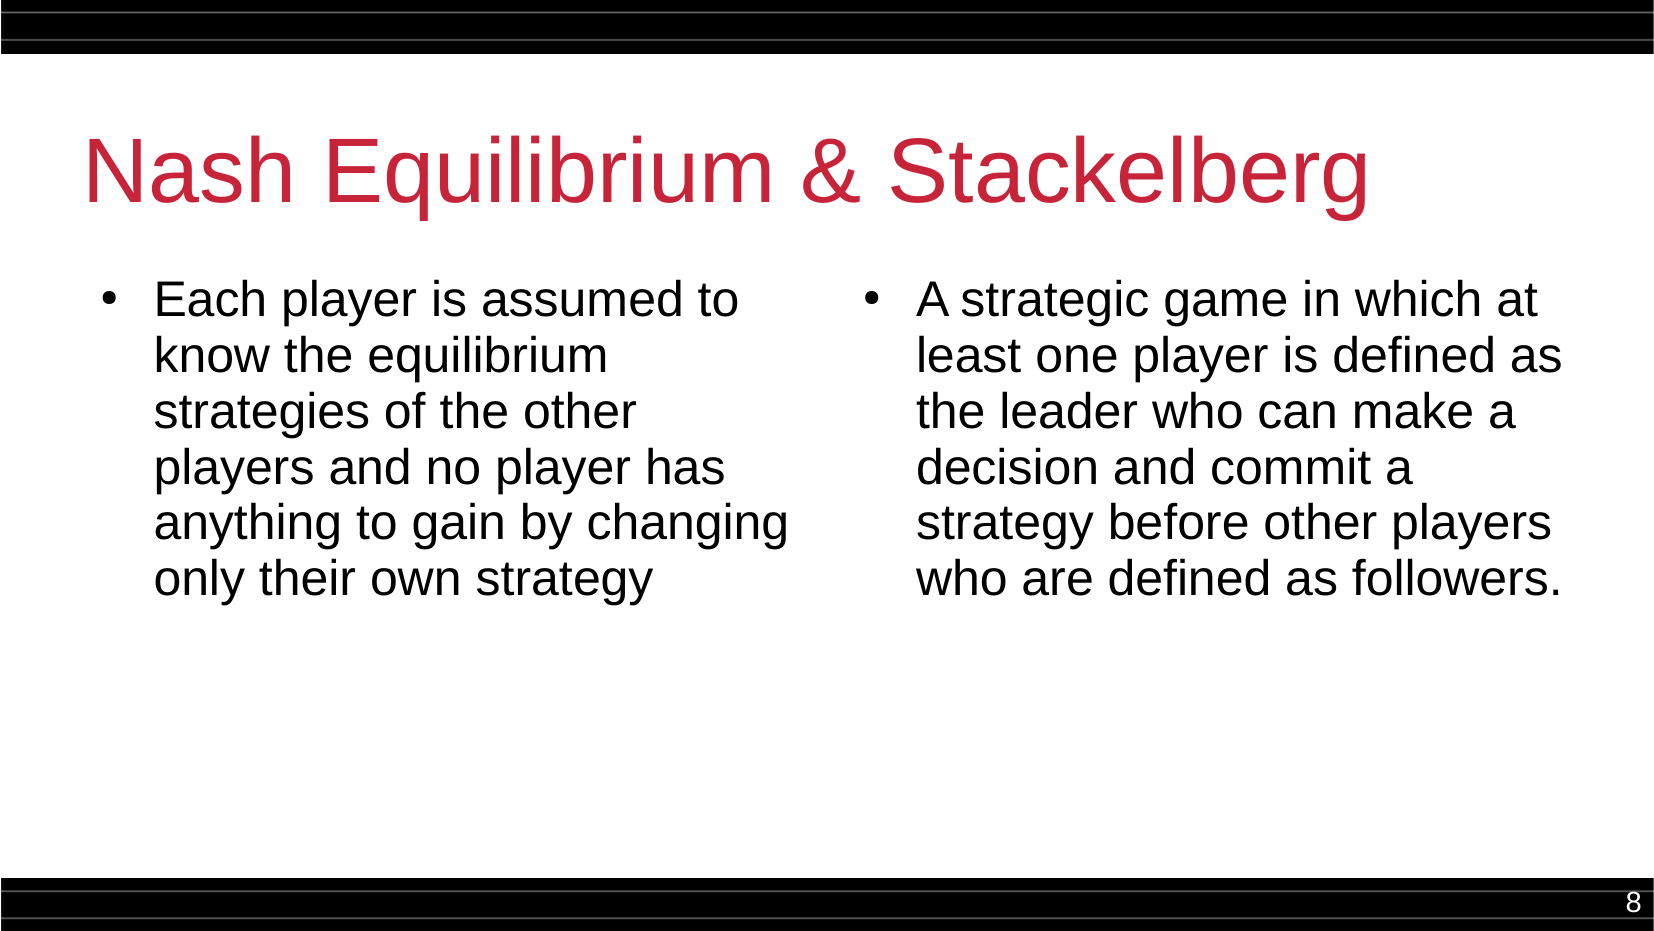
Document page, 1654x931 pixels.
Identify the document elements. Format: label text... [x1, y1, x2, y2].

list A strategic game in which at least one player is defined as the leader who can make a decision and commit a strategy before other players who are defined as followers. [845, 271, 1572, 758]
list Each player is assumed to know the equilibrium strategies of the other players and no player has anything to gain by changing only their own strategy [82, 271, 809, 758]
picture [1, 878, 1654, 931]
picture [1, 0, 1654, 54]
title Nash Equilibrium & Stackelberg [82, 92, 1571, 249]
